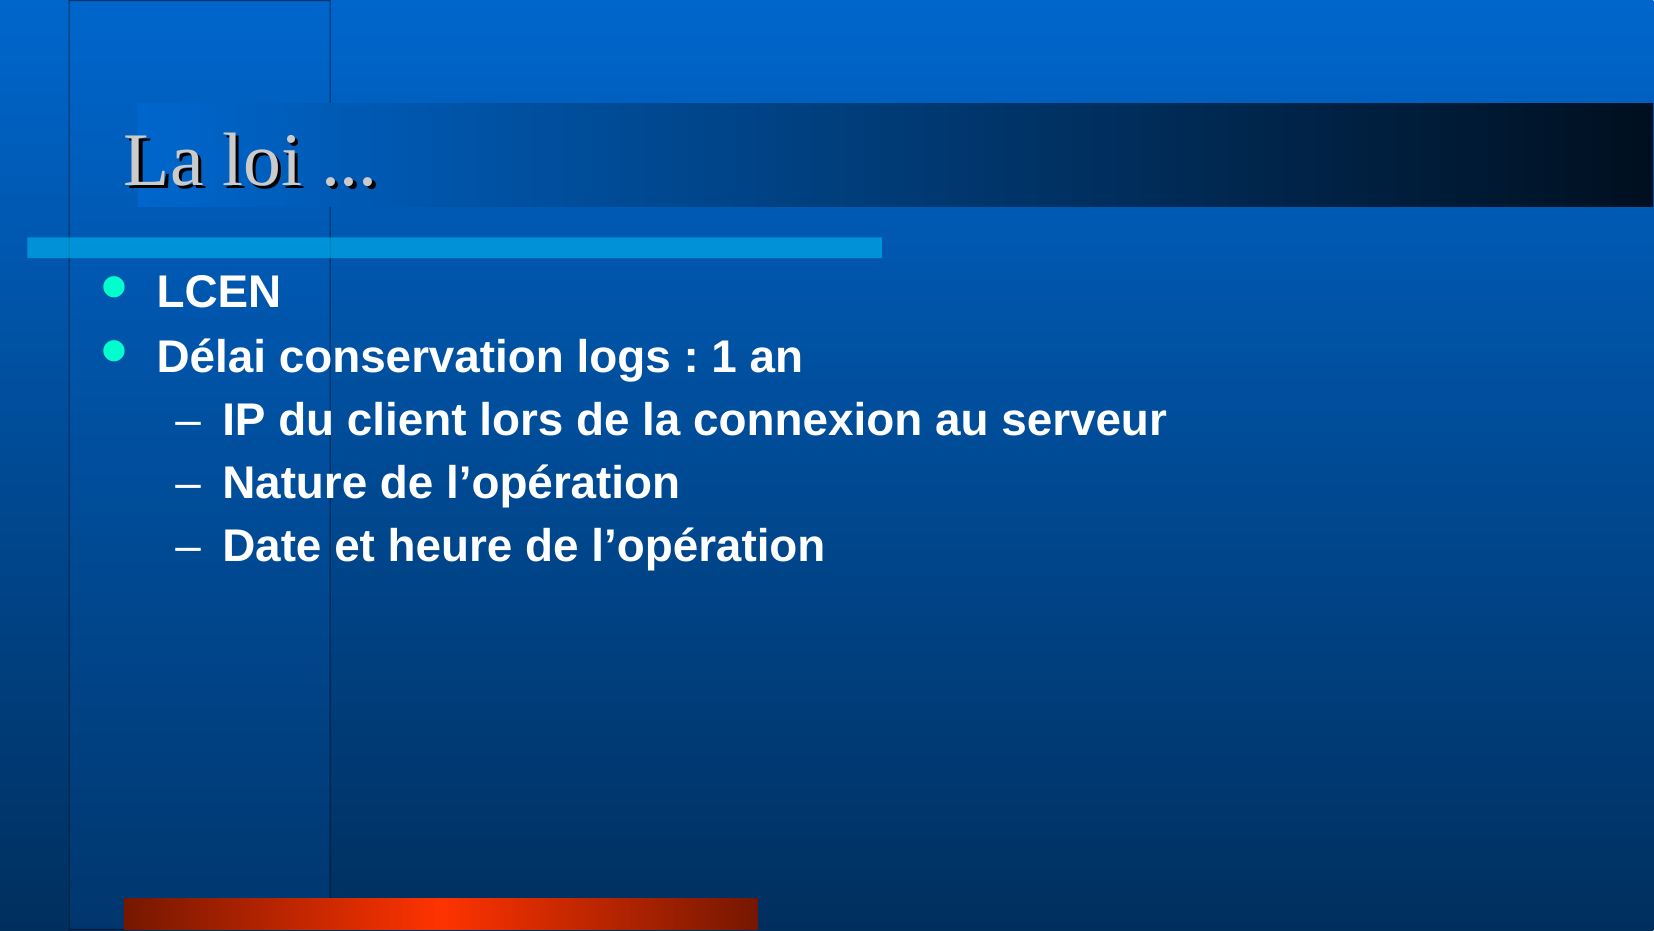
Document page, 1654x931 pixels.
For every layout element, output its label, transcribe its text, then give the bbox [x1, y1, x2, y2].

title La loi ... [123, 62, 1530, 258]
list LCEN Délai conservation logs : 1 an IP du client lors de la connexion au serveur Nature de l’opération Date et heure de l’opération [100, 265, 1625, 922]
